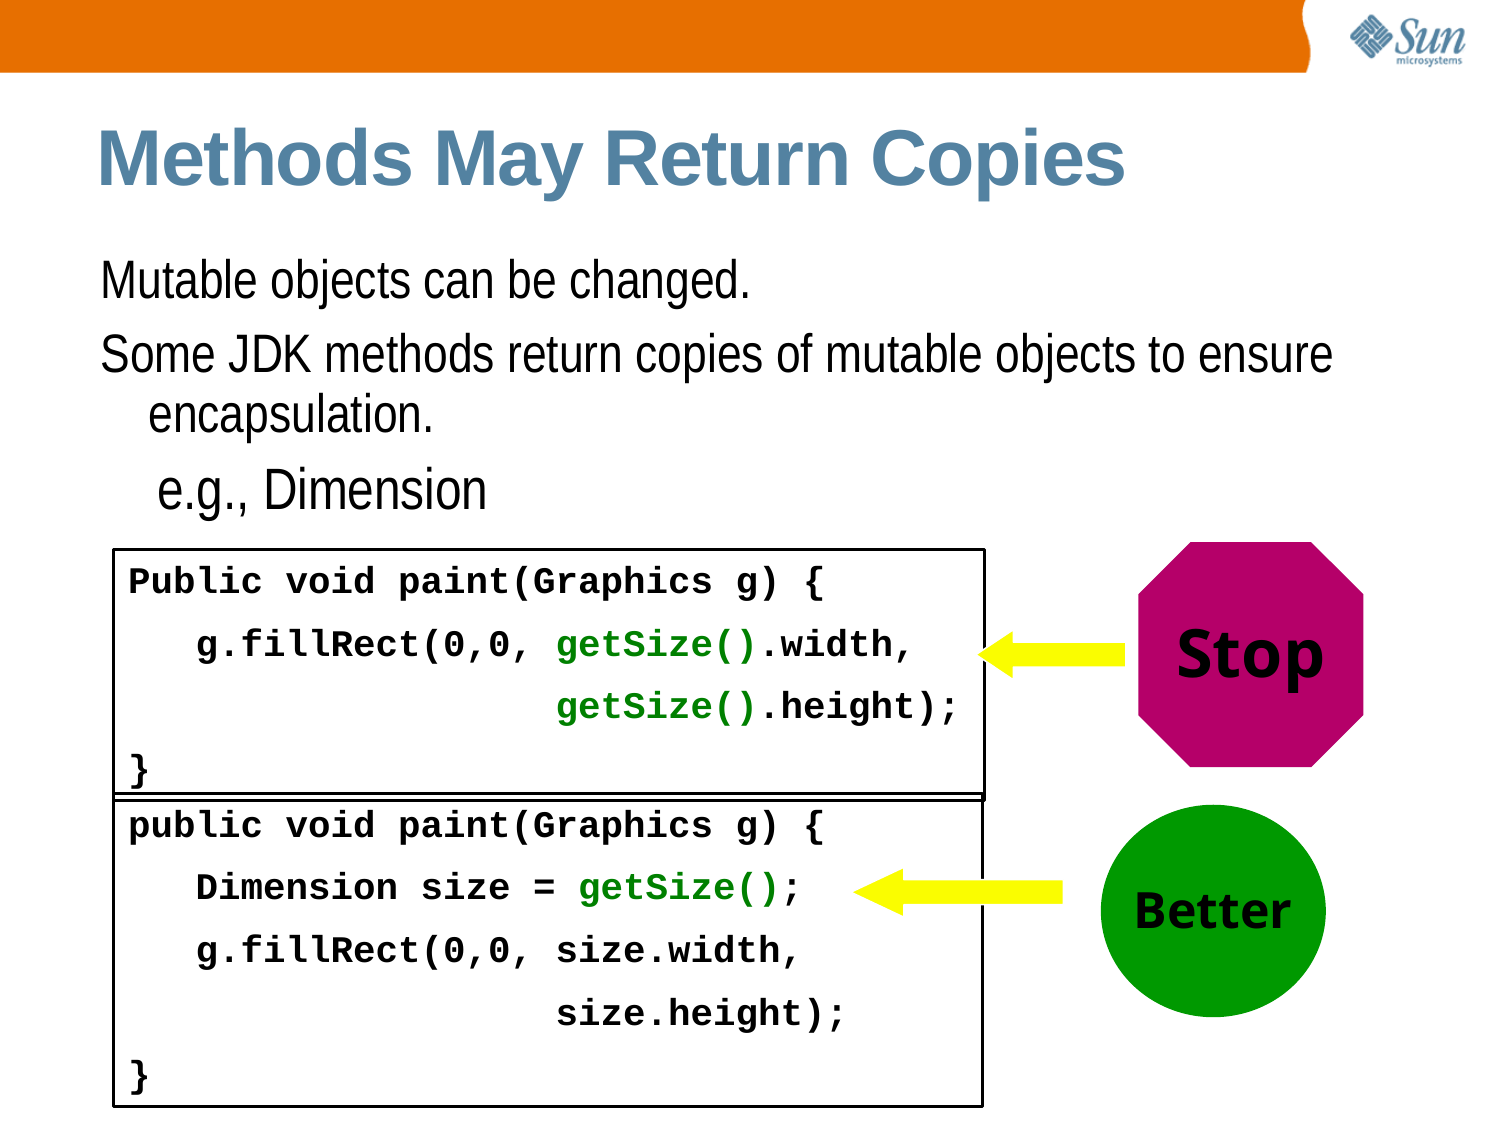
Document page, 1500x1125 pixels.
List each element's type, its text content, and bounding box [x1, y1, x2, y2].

title Methods May Return Copies [96, 121, 1459, 228]
text_box [1319, 874, 1326, 948]
picture [0, 0, 1500, 75]
text_box [1164, 542, 1338, 568]
text_box public void paint(Graphics g) { Dimension size = getSize(); g.fillRect(0,0, size.width, size.height); } [113, 793, 983, 1102]
text_box Public void paint(Graphics g) { g.fillRect(0,0, getSize().width, getSize().height); } [113, 549, 985, 796]
text_box [1165, 742, 1337, 768]
text_box [975, 629, 1126, 680]
text_box [1133, 986, 1294, 1018]
text_box Stop [1148, 568, 1354, 742]
list Mutable objects can be changed. Some JDK methods return copies of mutable objects to ensure encapsulation. e.g., Dimension [80, 250, 1452, 617]
text_box [1133, 804, 1294, 836]
text_box [1354, 584, 1364, 725]
text_box Better [1108, 836, 1319, 986]
text_box [1138, 584, 1148, 725]
text_box [1100, 873, 1108, 949]
text_box [850, 867, 1064, 918]
